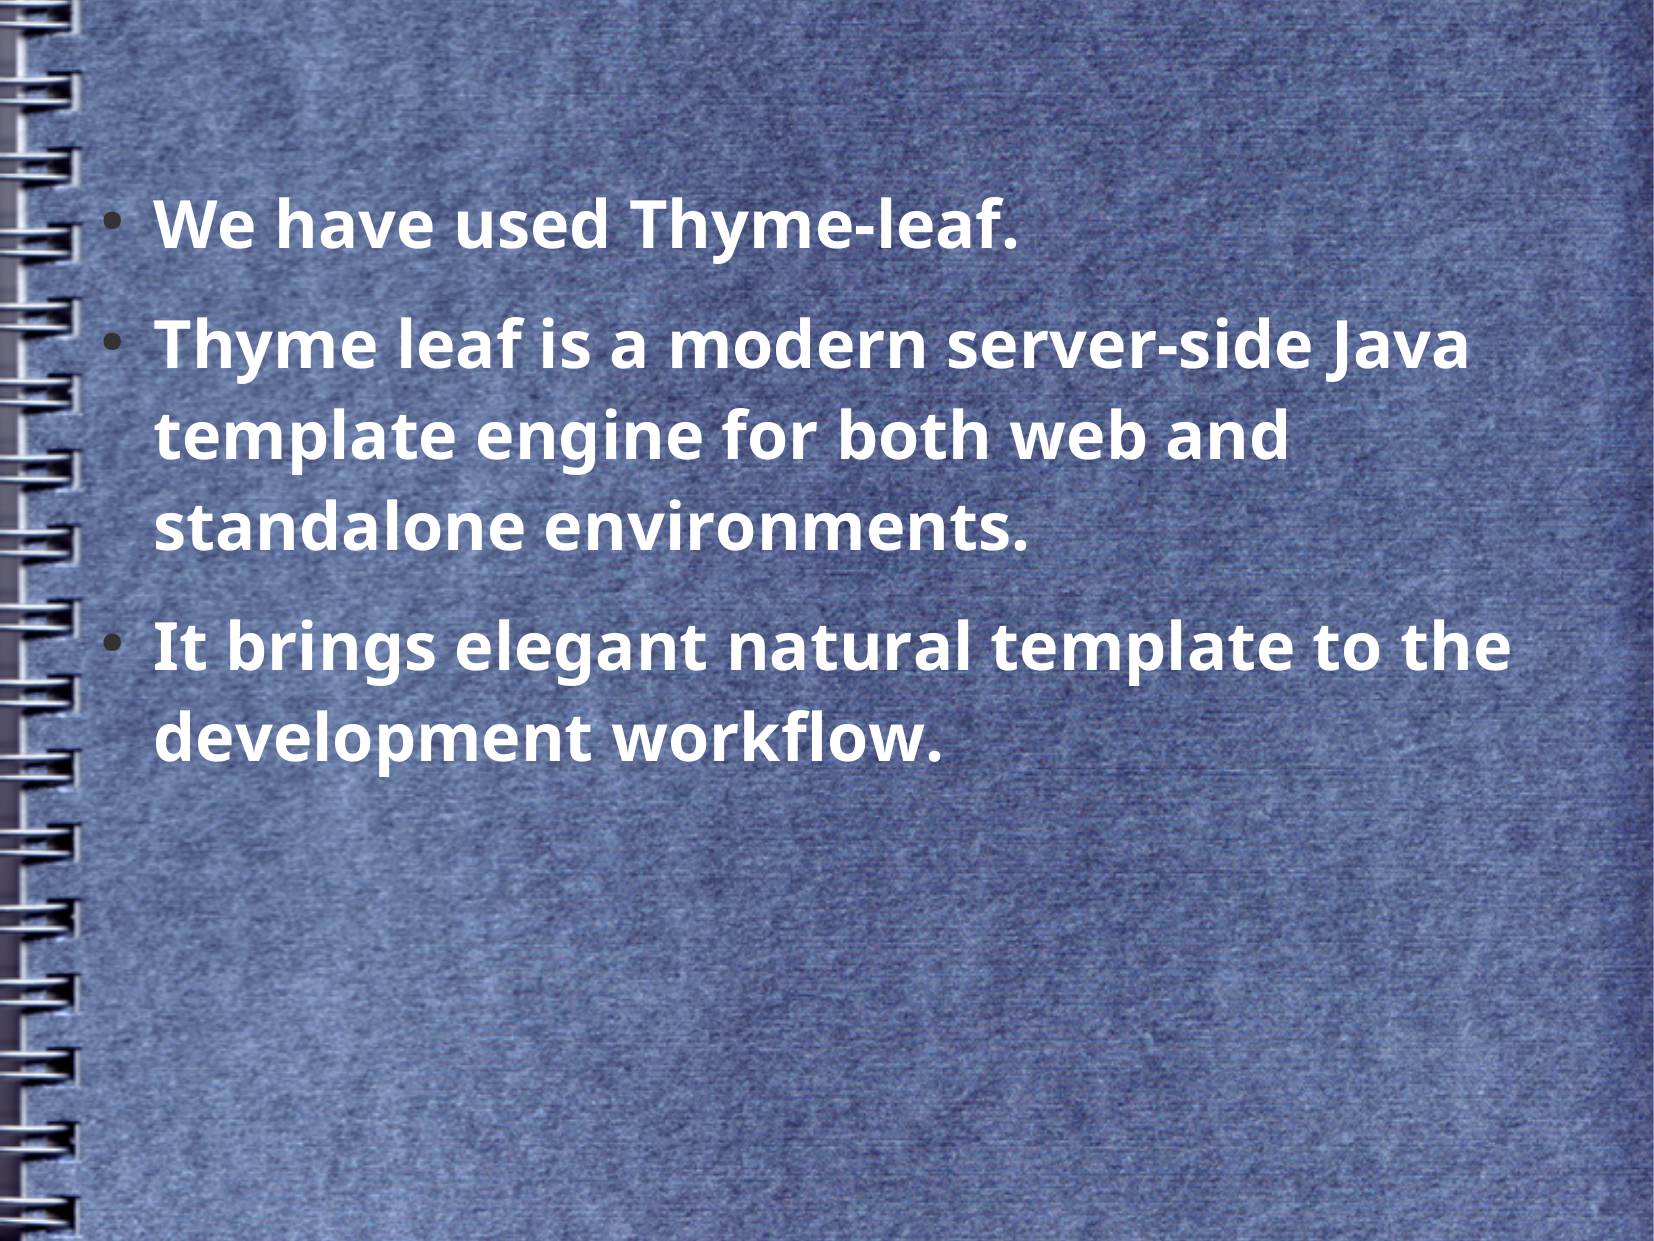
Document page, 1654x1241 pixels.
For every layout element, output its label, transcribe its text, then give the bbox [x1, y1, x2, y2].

list We have used Thyme-leaf. Thyme leaf is a modern server-side Java template engine for both web and standalone environments. It brings elegant natural template to the development workflow. [82, 177, 1571, 996]
picture [0, 0, 1654, 1241]
